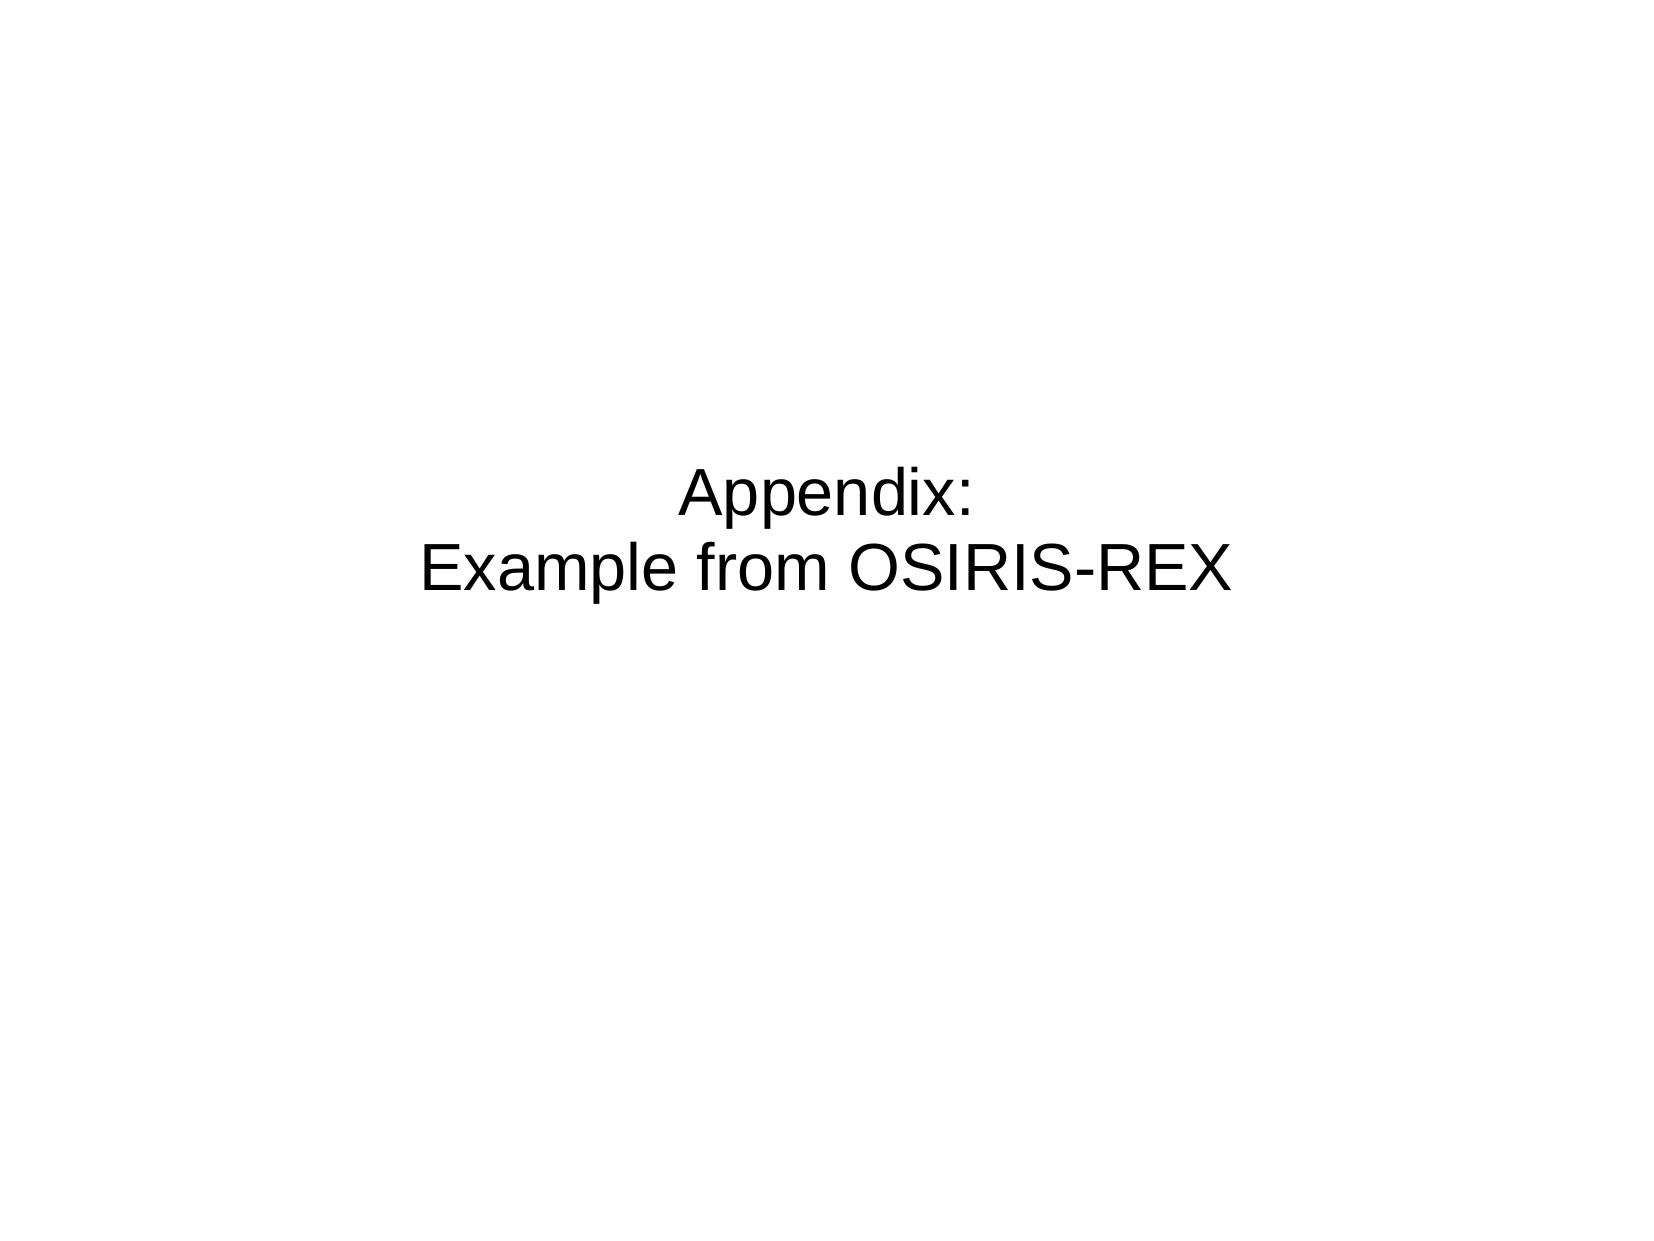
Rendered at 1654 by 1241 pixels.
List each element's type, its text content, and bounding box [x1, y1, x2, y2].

subtitle Appendix: Example from OSIRIS-REX [82, 49, 1571, 1010]
